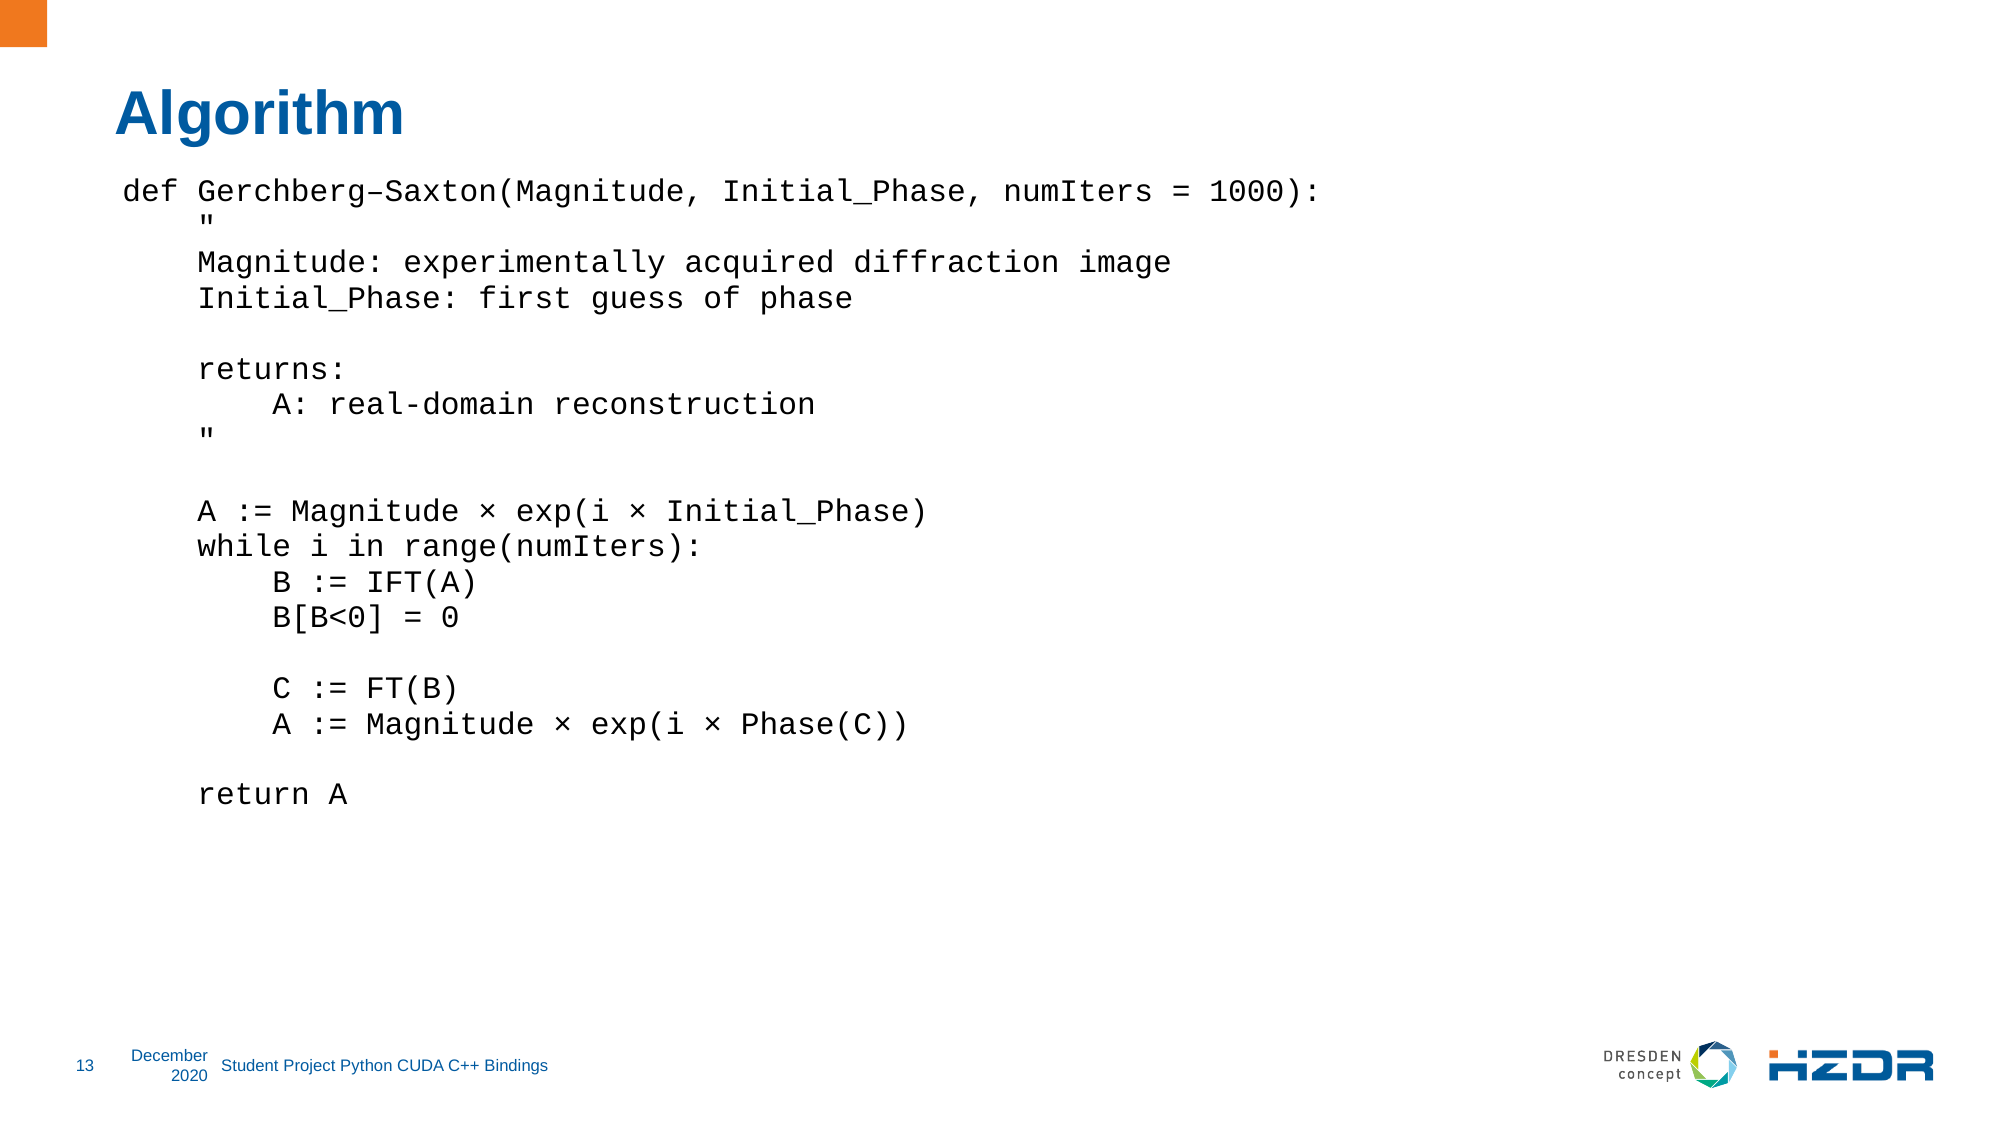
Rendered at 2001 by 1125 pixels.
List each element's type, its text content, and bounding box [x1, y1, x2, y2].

slide_number <number> [6, 1034, 95, 1095]
picture [1603, 1040, 1738, 1089]
slide_number December 2020 [107, 1036, 208, 1095]
text_box def Gerchberg–Saxton(Magnitude, Initial_Phase, numIters = 1000): " Magnitude: experimentally acquired diffraction image Initial_Phase: first guess of phase returns: A: real-domain reconstruction " A := Magnitude × exp(i × Initial_Phase) while i in range(numIters): B := IFT(A) B[B<0] = 0 C := FT(B) A := Magnitude × exp(i × Phase(C)) return A [107, 168, 1893, 1036]
footer Student Project Python CUDA C++ Bindings [221, 1036, 965, 1095]
title Algorithm [114, 80, 1934, 148]
picture [1768, 1049, 1934, 1081]
